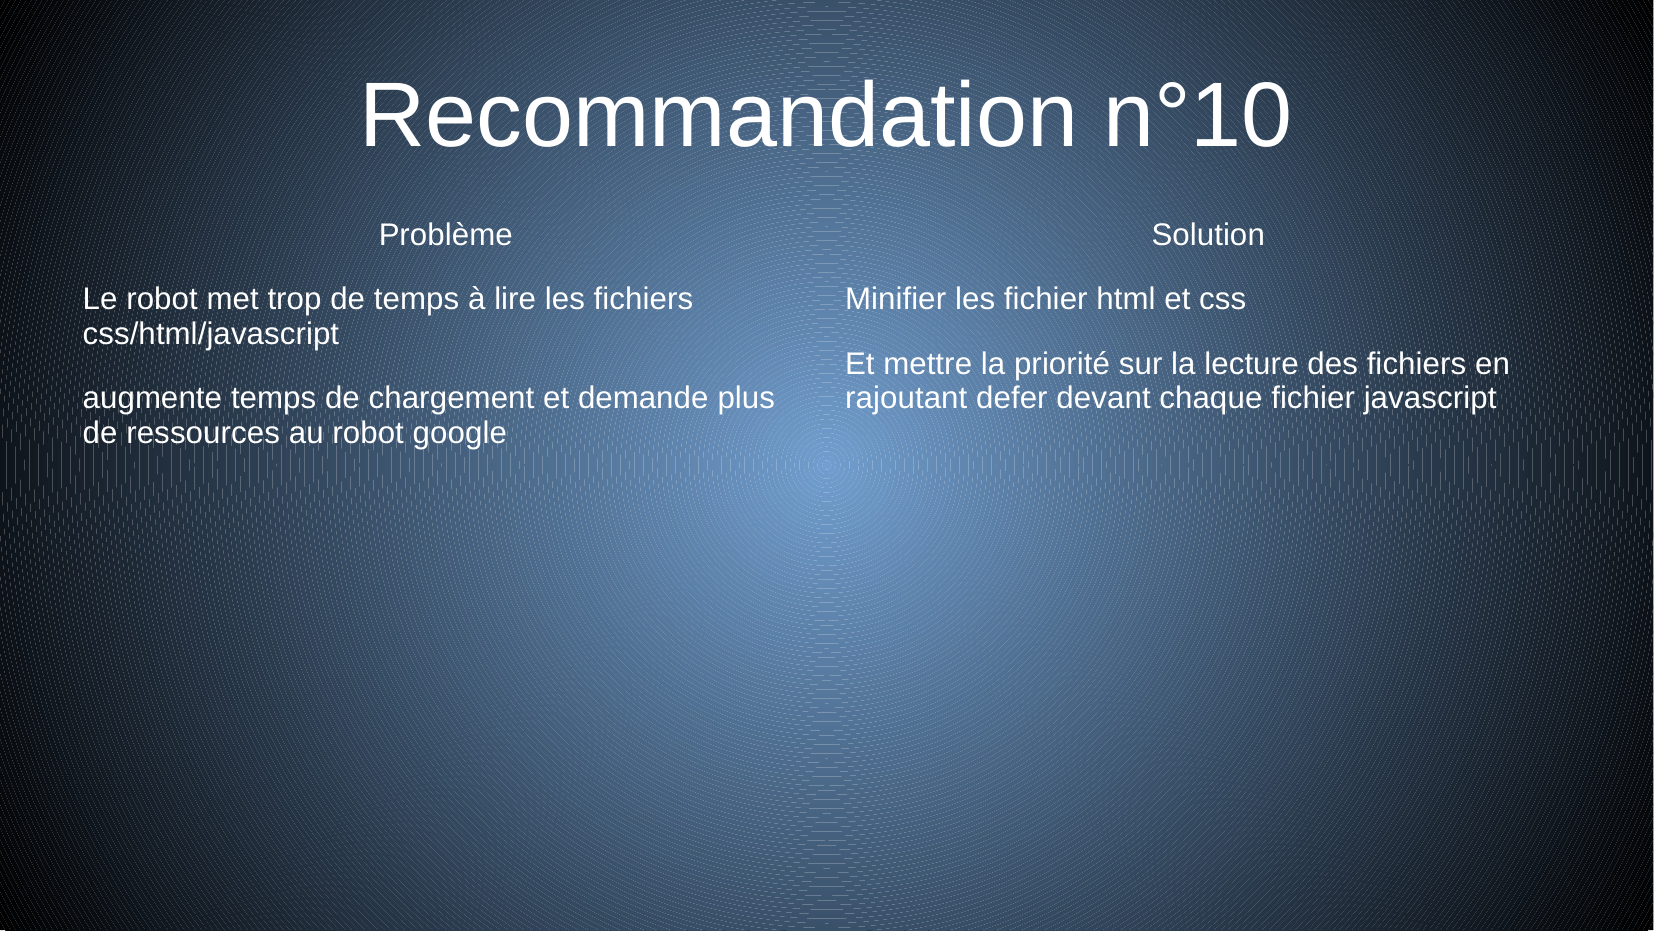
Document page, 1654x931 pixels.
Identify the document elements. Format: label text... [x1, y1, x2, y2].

title Recommandation n°10 [82, 37, 1571, 193]
list Solution Minifier les fichier html et css Et mettre la priorité sur la lecture des fichiers en rajoutant defer devant chaque fichier javascript [845, 217, 1572, 758]
list Problème Le robot met trop de temps à lire les fichiers css/html/javascript augmente temps de chargement et demande plus de ressources au robot google [82, 217, 809, 758]
